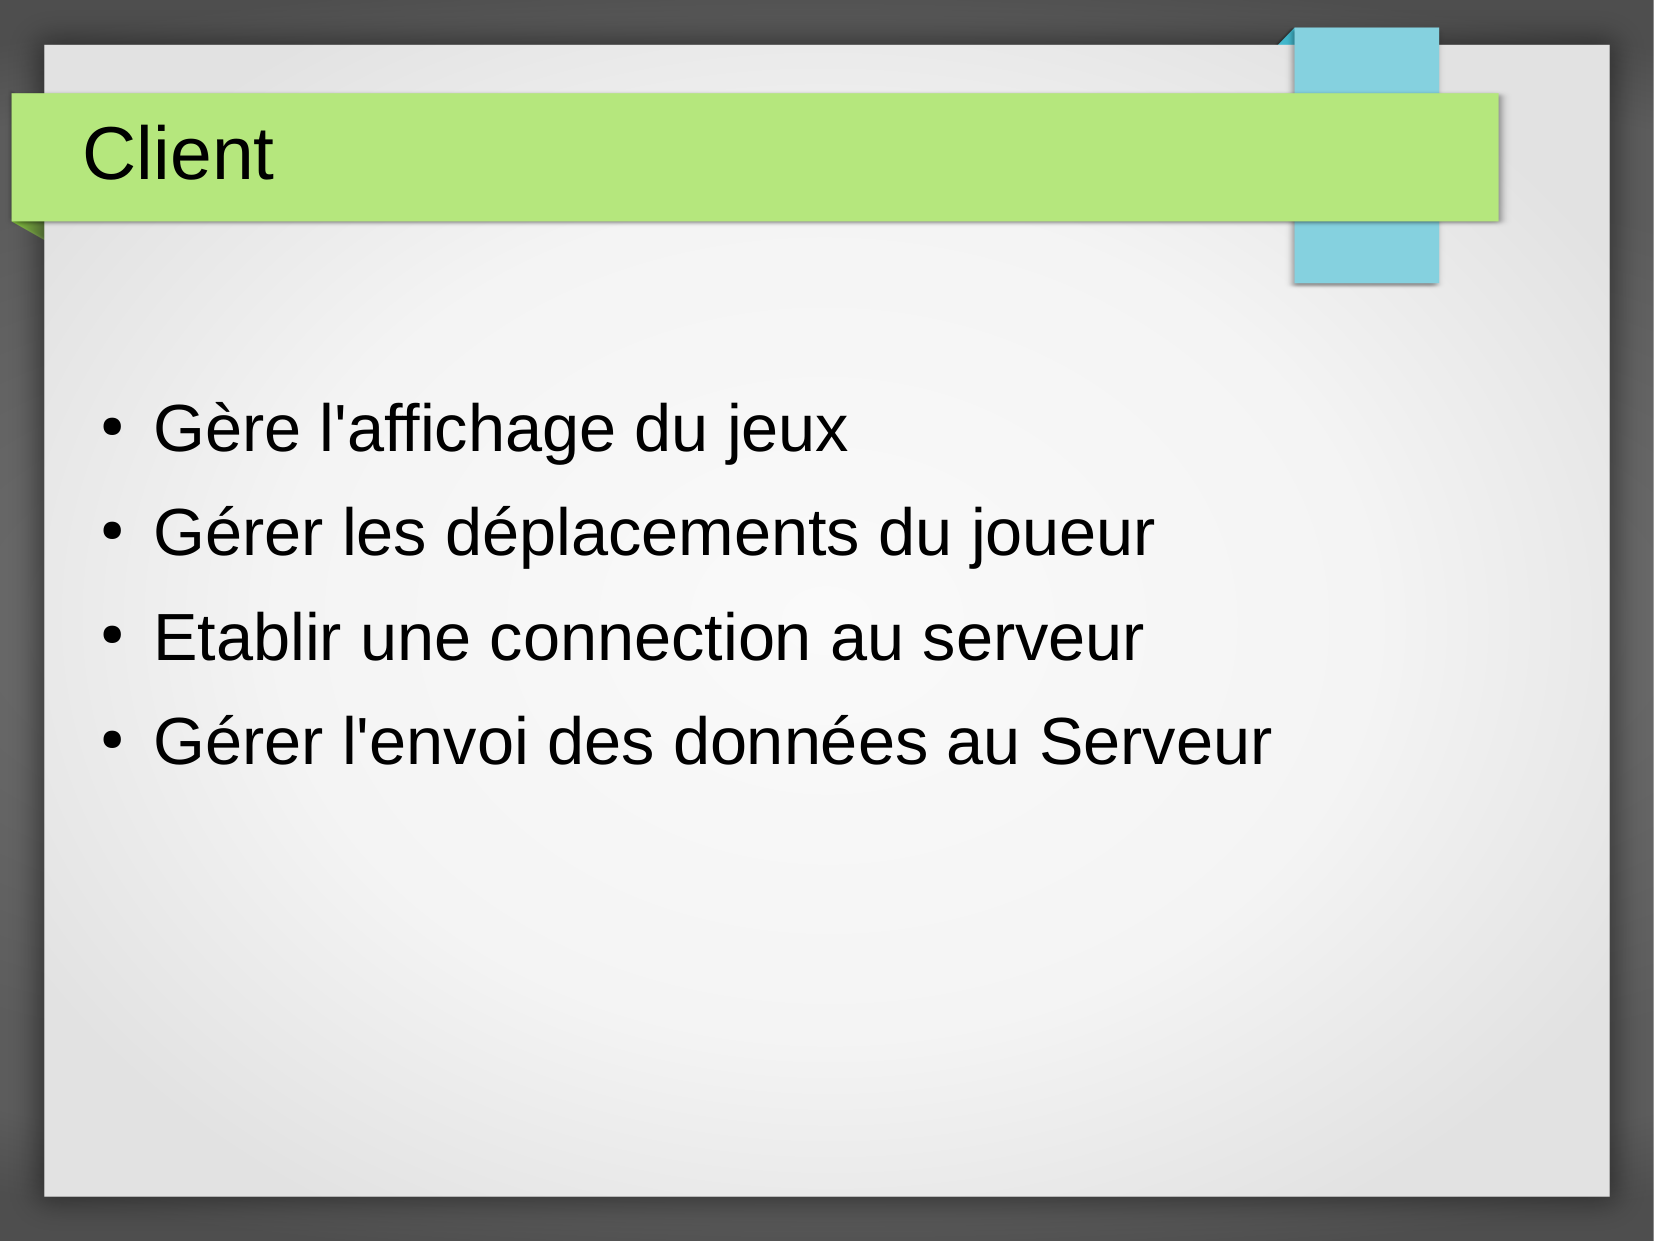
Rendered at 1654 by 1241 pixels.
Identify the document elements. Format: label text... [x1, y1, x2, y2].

picture [0, 0, 1654, 1241]
list Gère l'affichage du jeux Gérer les déplacements du joueur Etablir une connection au serveur Gérer l'envoi des données au Serveur [82, 391, 1571, 1111]
title Client [82, 94, 1264, 213]
